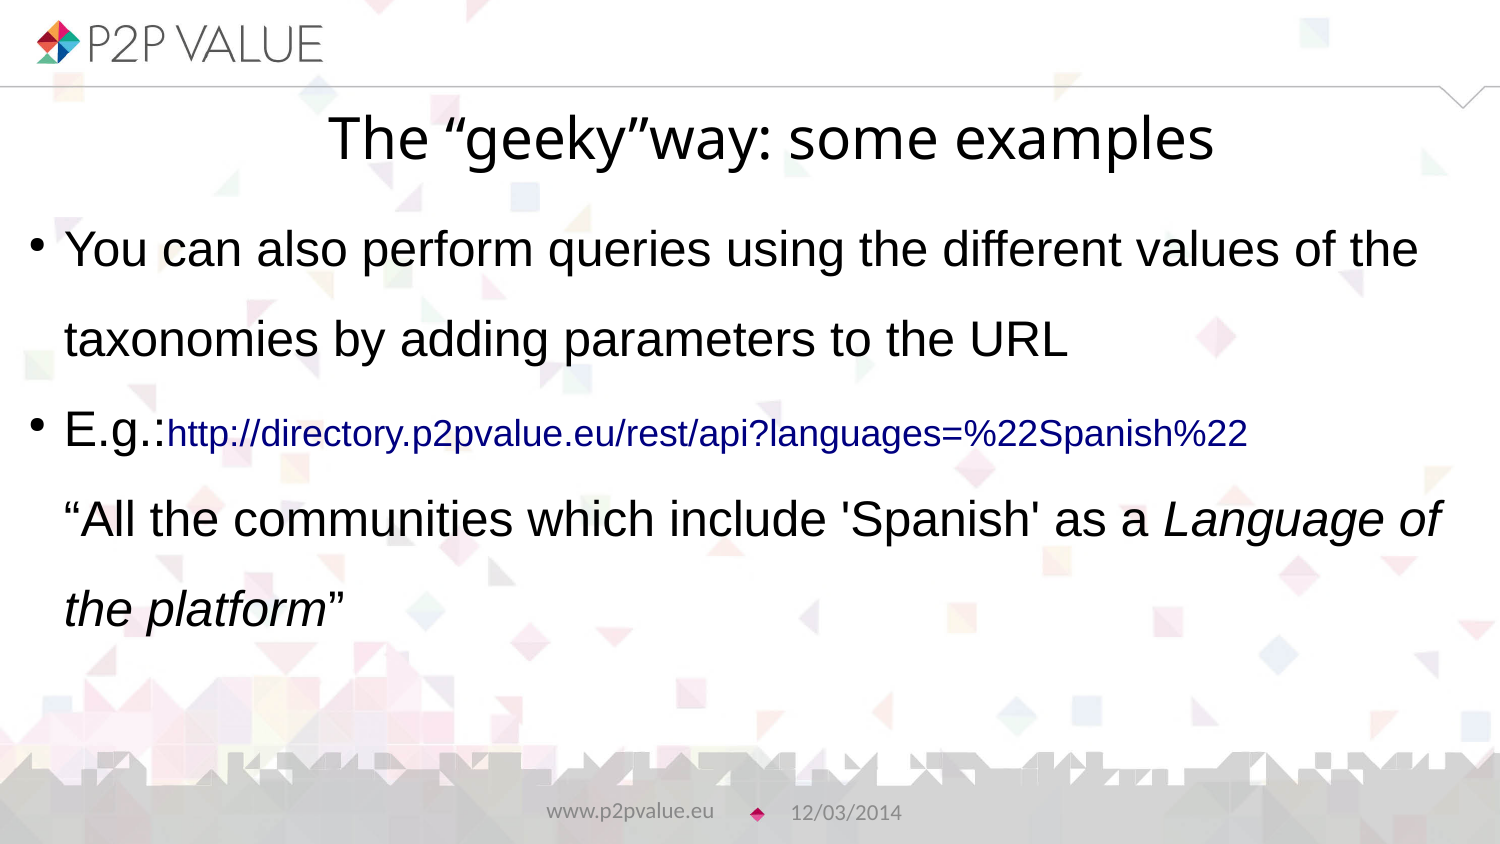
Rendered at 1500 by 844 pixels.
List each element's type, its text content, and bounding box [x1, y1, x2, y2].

slide_number 12/03/2014 [777, 788, 1470, 834]
picture [0, 0, 1500, 844]
title The “geeky”way: some examples [105, 92, 1441, 180]
text_box www.p2pvalue.eu [540, 789, 759, 829]
subtitle You can also perform queries using the different values of the taxonomies by adding parameters to the URL E.g.:http://directory.p2pvalue.eu/rest/api?languages=%22Spanish%22 “All the communities which include 'Spanish' as a Language of the platform” [15, 180, 1496, 736]
